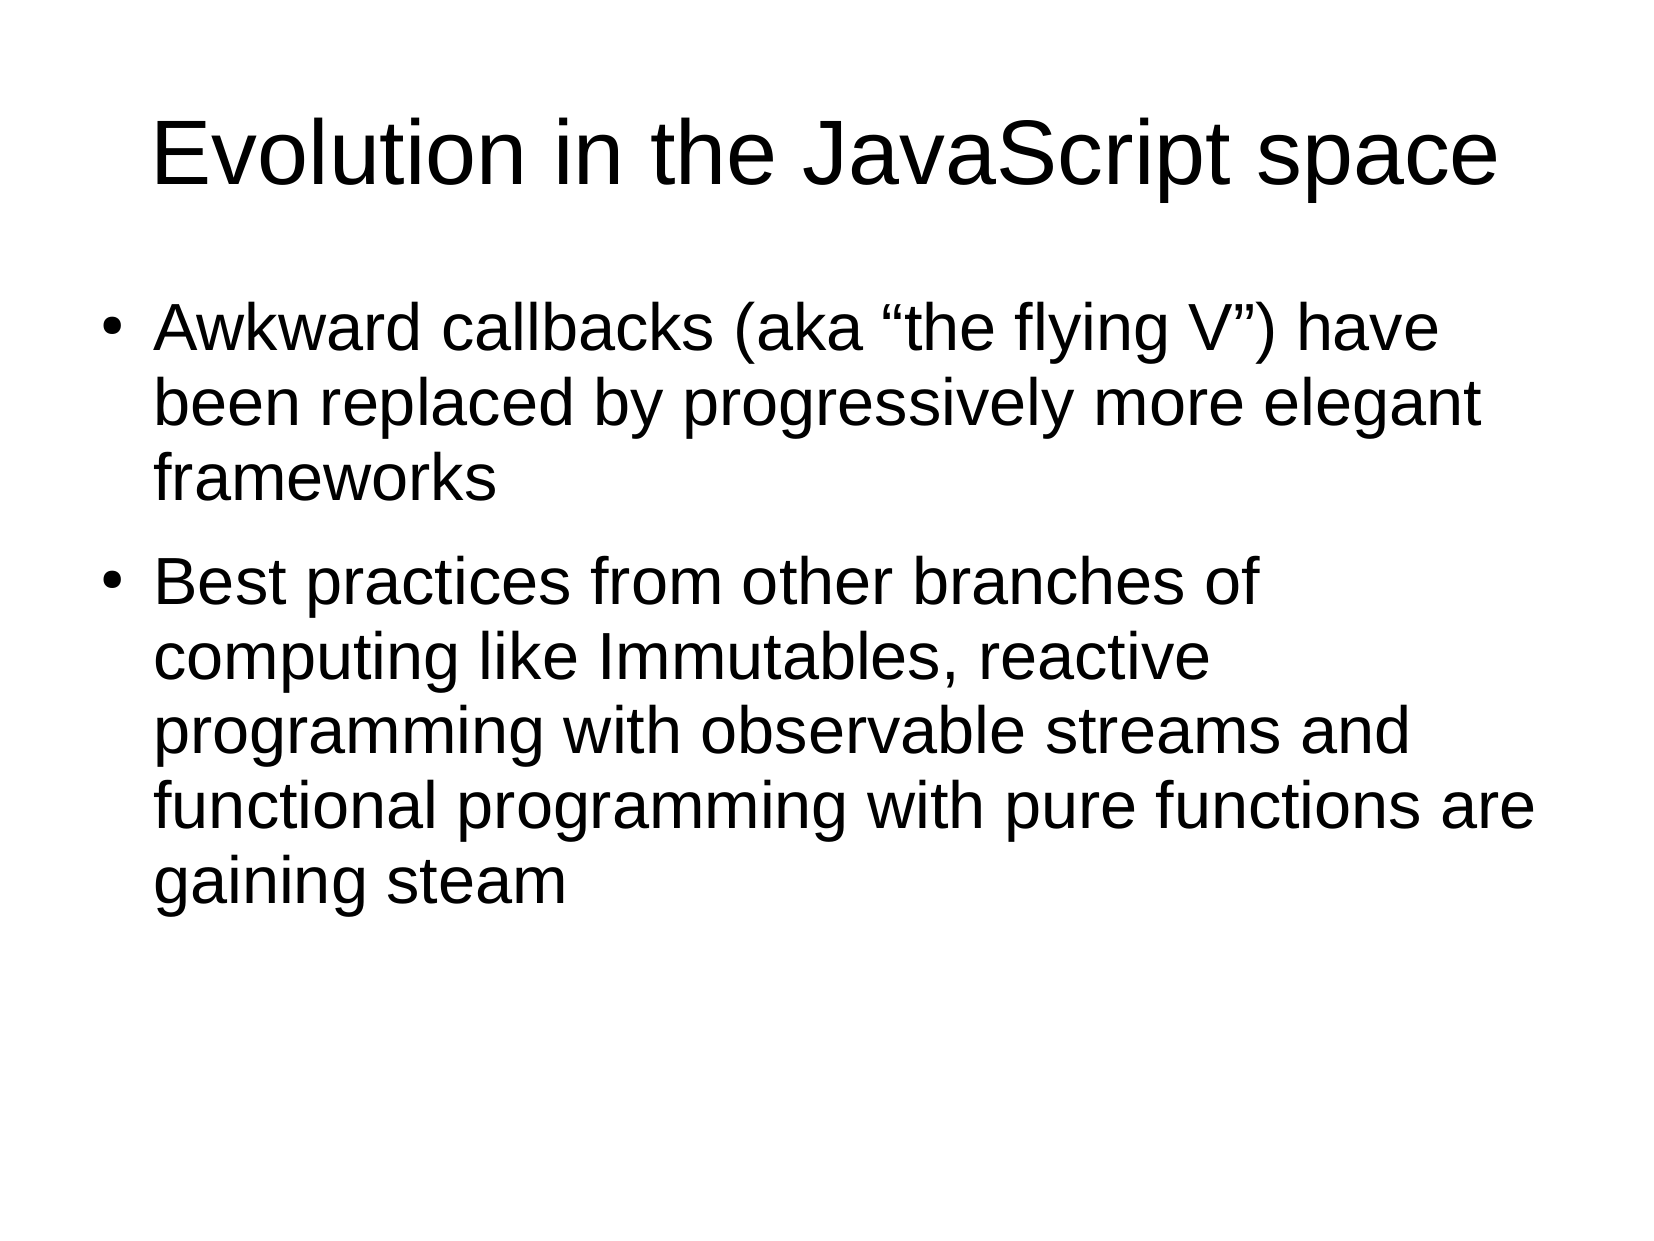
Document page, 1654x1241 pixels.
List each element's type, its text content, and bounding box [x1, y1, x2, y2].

title Evolution in the JavaScript space [82, 49, 1571, 257]
list Awkward callbacks (aka “the flying V”) have been replaced by progressively more elegant frameworks Best practices from other branches of computing like Immutables, reactive programming with observable streams and functional programming with pure functions are gaining steam [82, 290, 1571, 1010]
